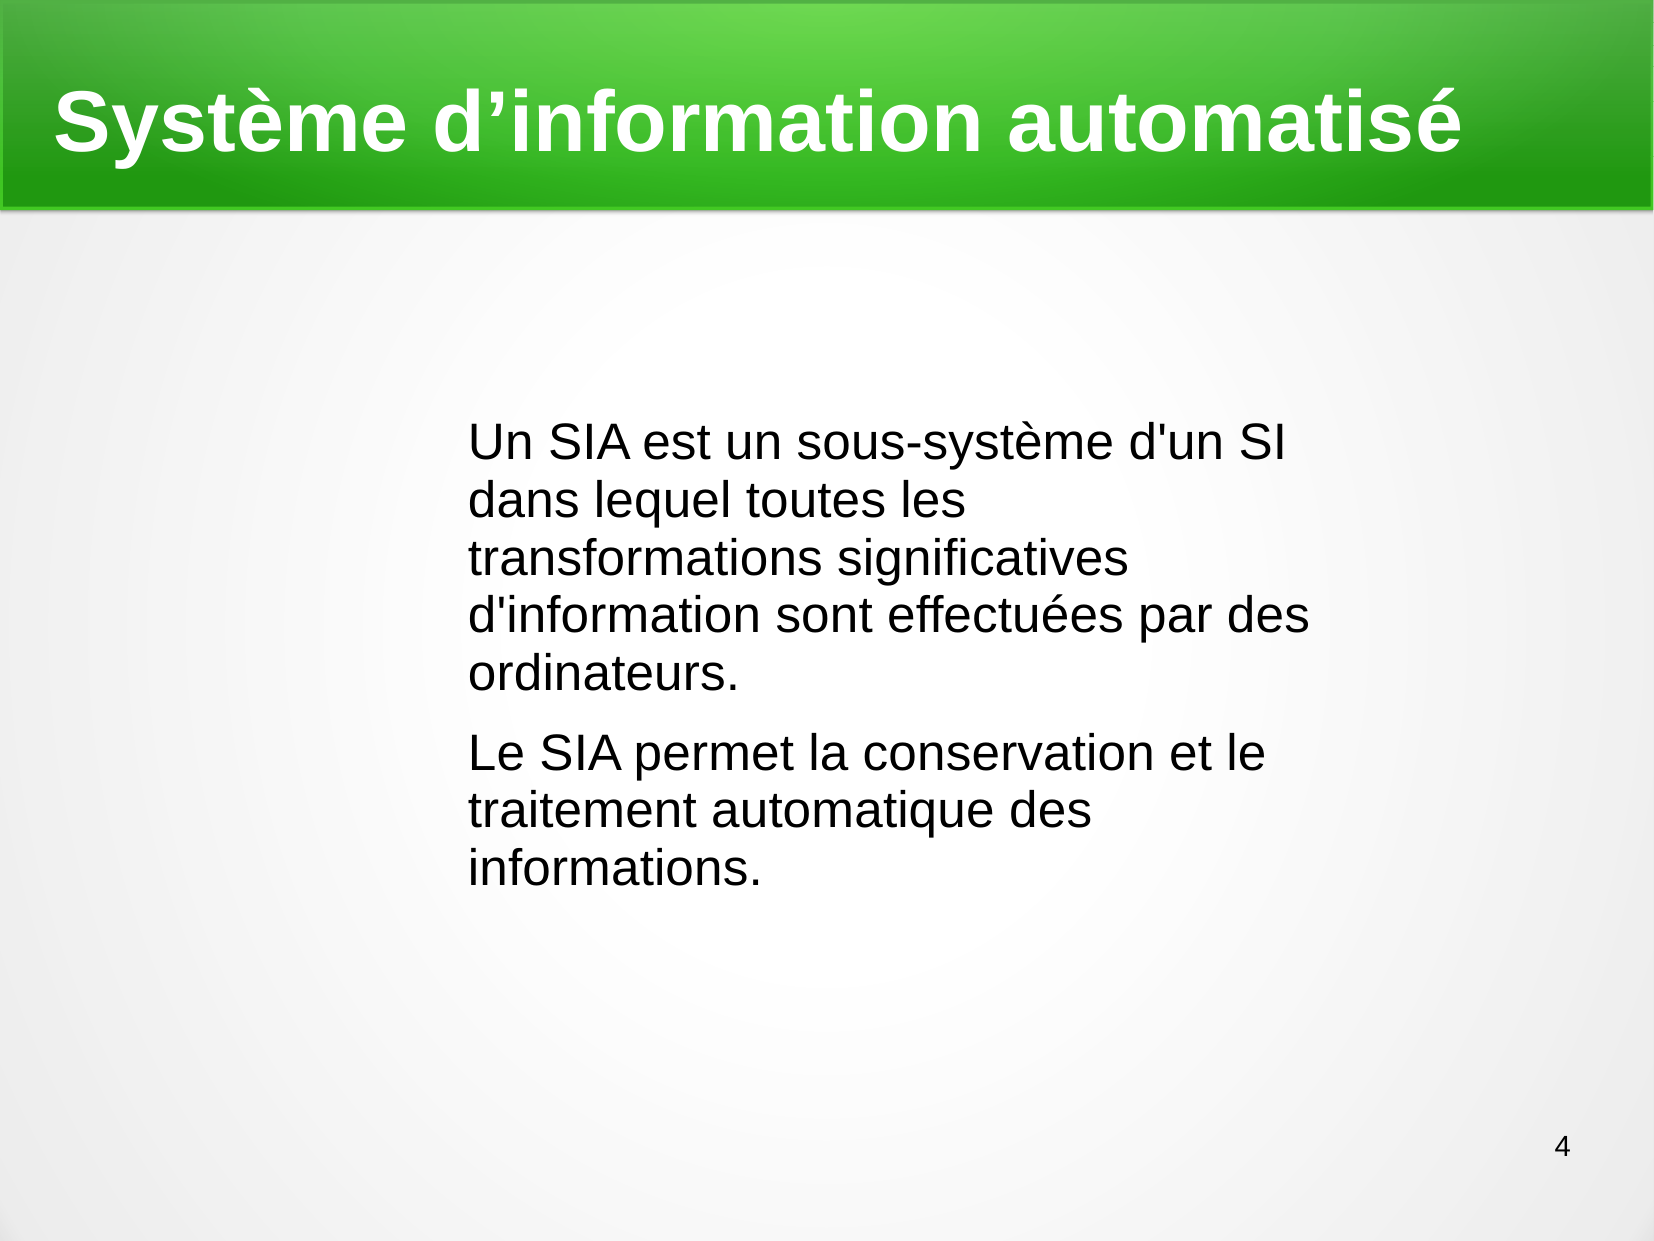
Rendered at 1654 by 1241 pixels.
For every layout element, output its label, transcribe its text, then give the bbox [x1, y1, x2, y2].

list Un SIA est un sous-système d'un SI dans lequel toutes les transformations significatives d'information sont effectuées par des ordinateurs. Le SIA permet la conservation et le traitement automatique des informations. [413, 413, 1323, 898]
title Système d’information automatisé [47, 23, 1471, 221]
